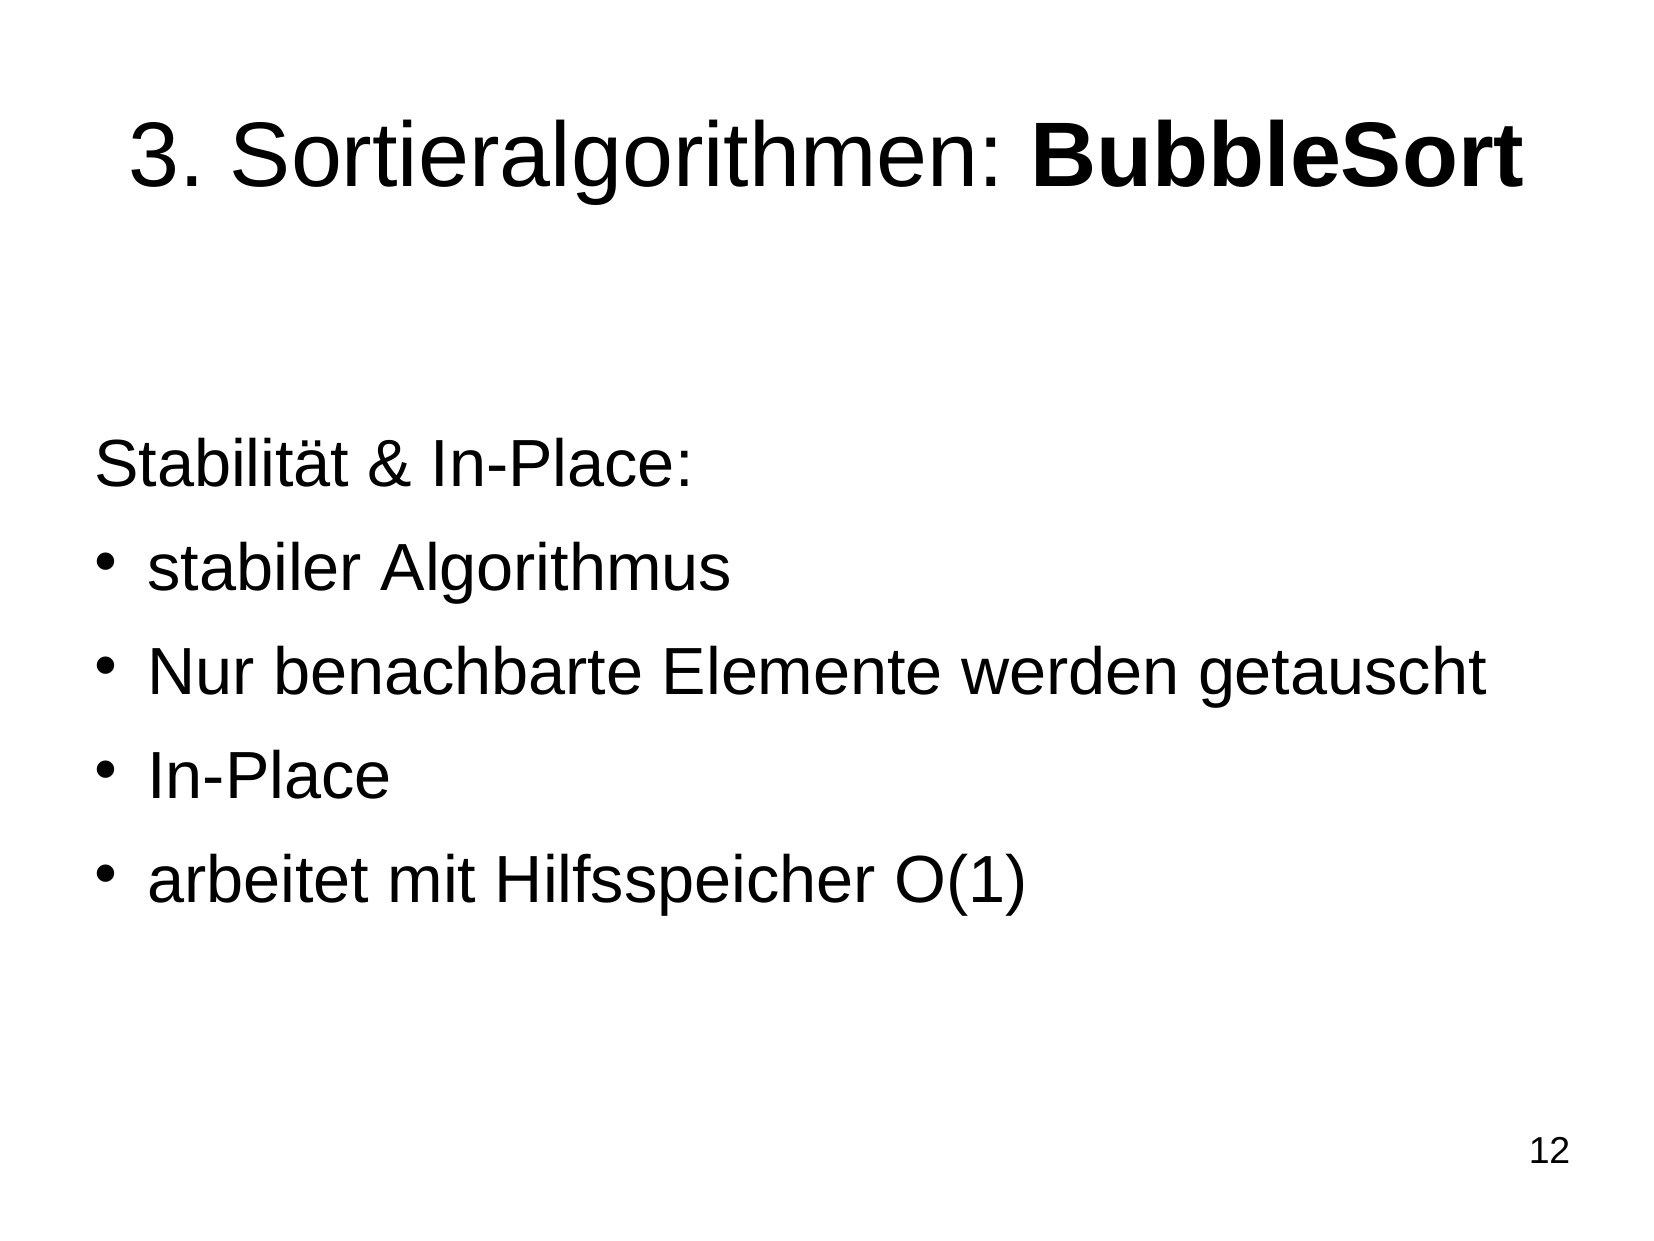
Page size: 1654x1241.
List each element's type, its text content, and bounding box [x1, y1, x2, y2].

title 3. Sortieralgorithmen: BubbleSort [82, 49, 1571, 257]
list Stabilität & In-Place: stabiler Algorithmus Nur benachbarte Elemente werden getauscht In-Place arbeitet mit Hilfsspeicher O(1) [76, 422, 1547, 931]
